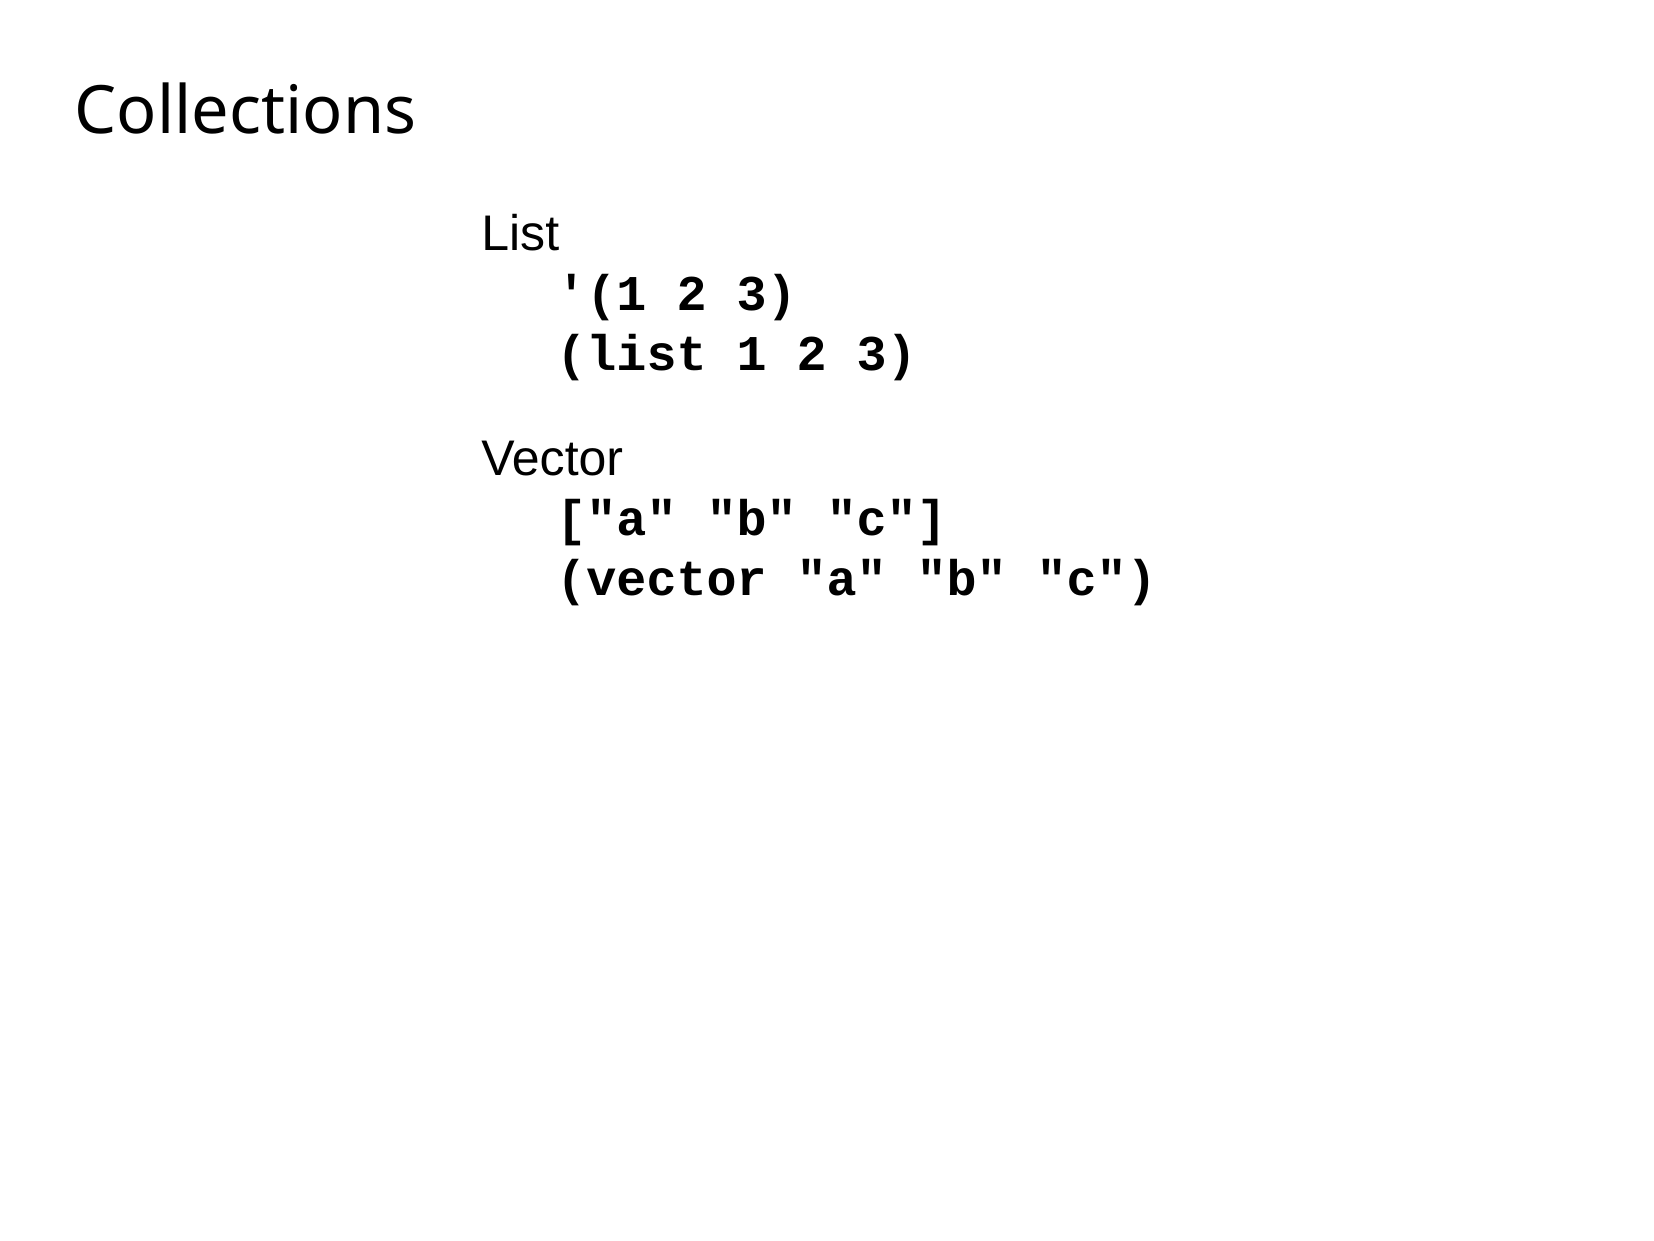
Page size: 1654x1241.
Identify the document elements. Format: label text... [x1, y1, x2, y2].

text_box List '(1 2 3) (list 1 2 3) Vector ["a" "b" "c"] (vector "a" "b" "c") [466, 192, 1289, 603]
text_box Collections [60, 59, 1575, 169]
